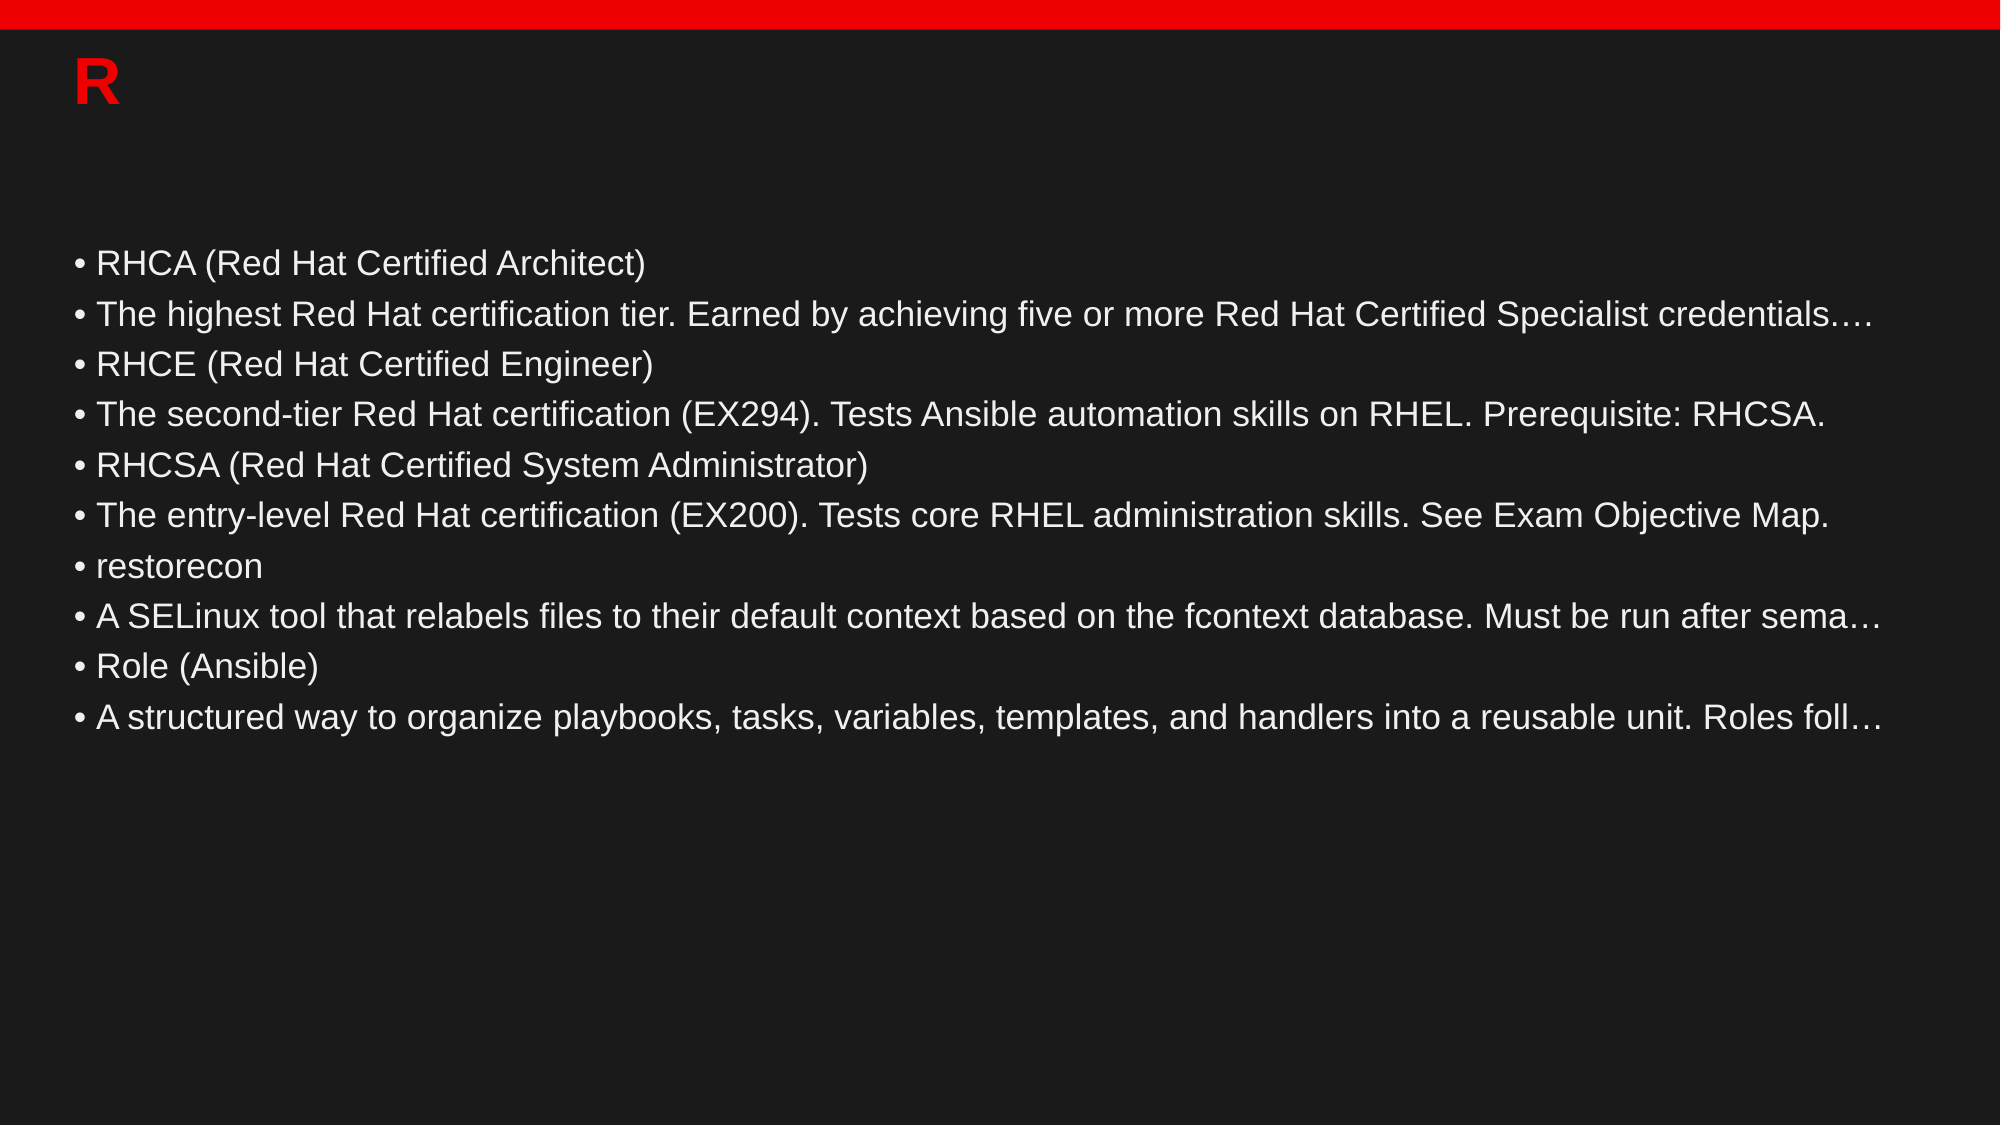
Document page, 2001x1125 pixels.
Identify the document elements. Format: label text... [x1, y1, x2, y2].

text_box R [59, 36, 1942, 208]
text_box [0, 0, 2001, 30]
text_box • RHCA (Red Hat Certified Architect) • The highest Red Hat certification tier. Earned by achieving five or more Red Hat Certified Specialist credentials.… • RHCE (Red Hat Certified Engineer) • The second-tier Red Hat certification (EX294). Tests Ansible automation skills on RHEL. Prerequisite: RHCSA. • RHCSA (Red Hat Certified System Administrator) • The entry-level Red Hat certification (EX200). Tests core RHEL administration skills. See Exam Objective Map. • restorecon • A SELinux tool that relabels files to their default context based on the fcontext database. Must be run after sema… • Role (Ansible) • A structured way to organize playbooks, tasks, variables, templates, and handlers into a reusable unit. Roles foll… [59, 236, 1942, 1037]
